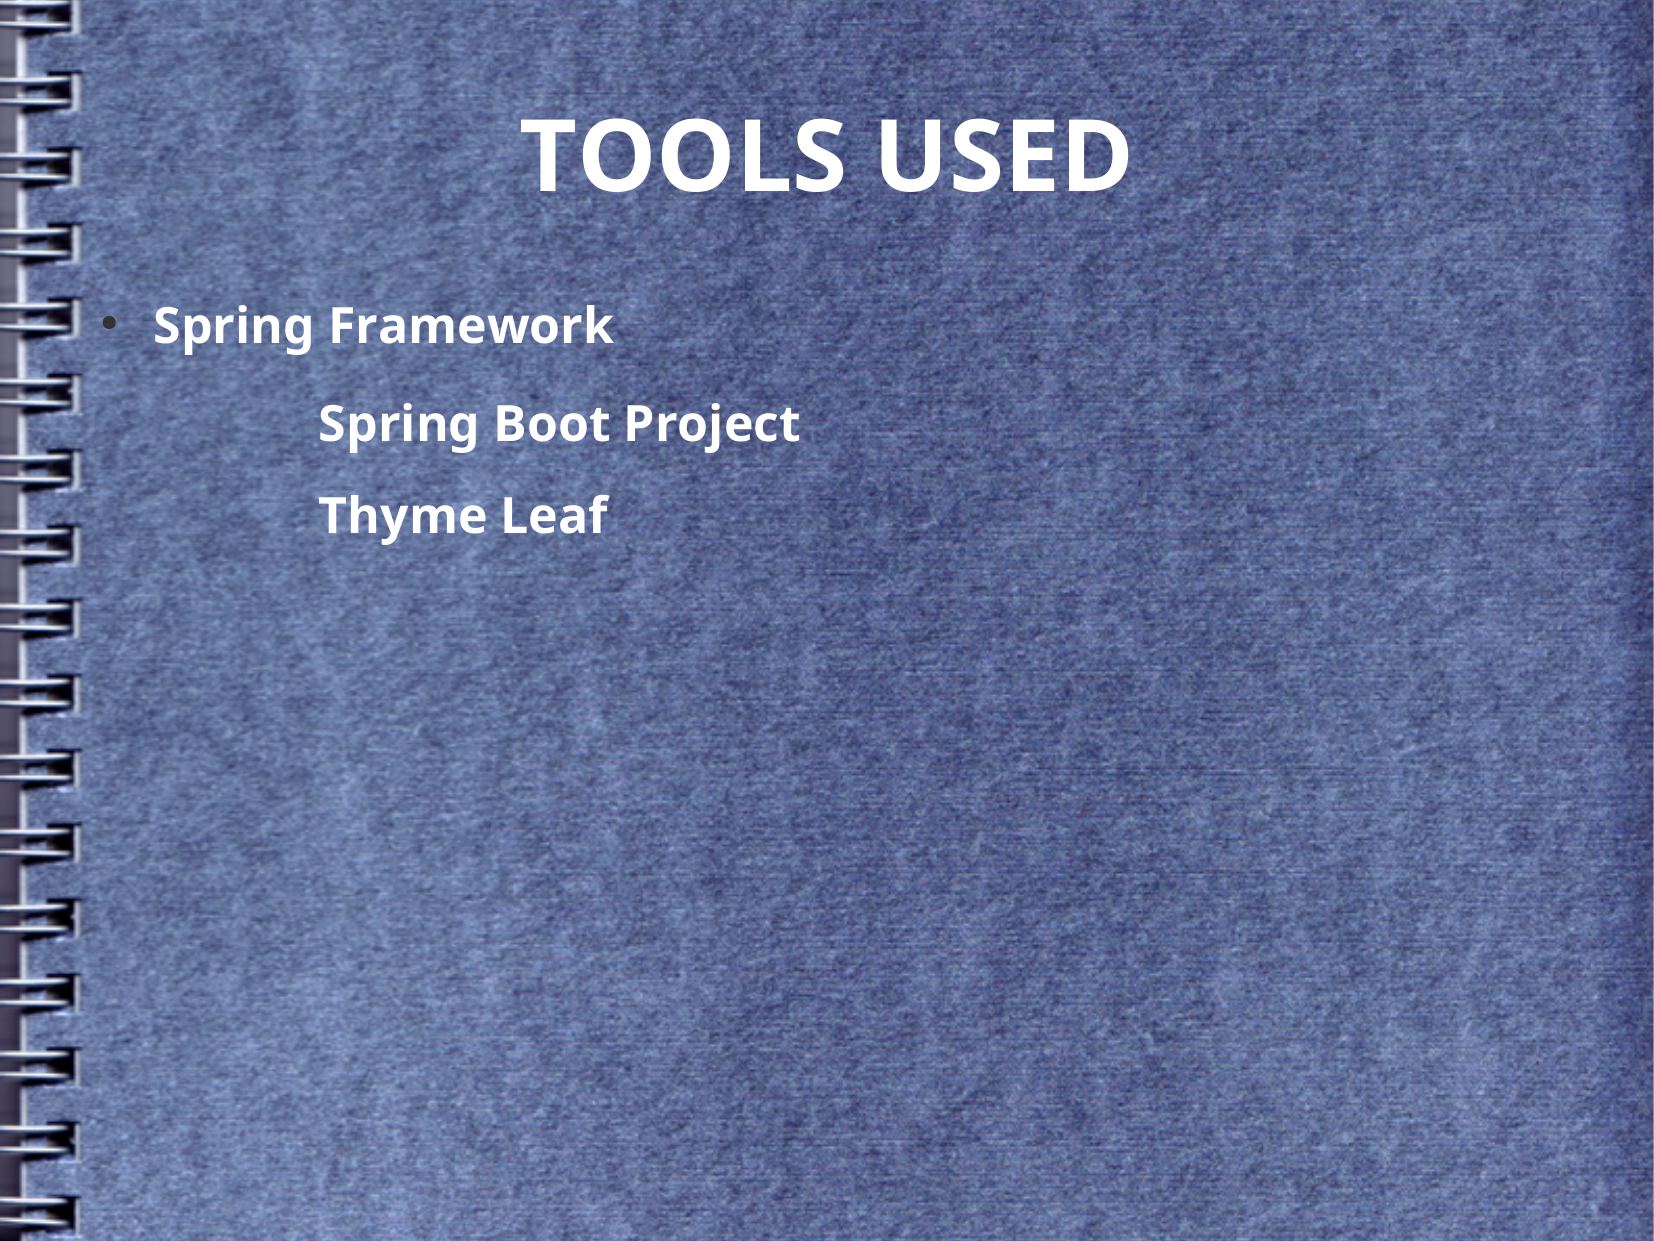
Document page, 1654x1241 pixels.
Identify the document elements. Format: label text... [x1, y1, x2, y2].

list Spring Framework Spring Boot Project Thyme Leaf [82, 290, 1571, 1109]
picture [0, 0, 1654, 1241]
title TOOLS USED [82, 49, 1571, 257]
